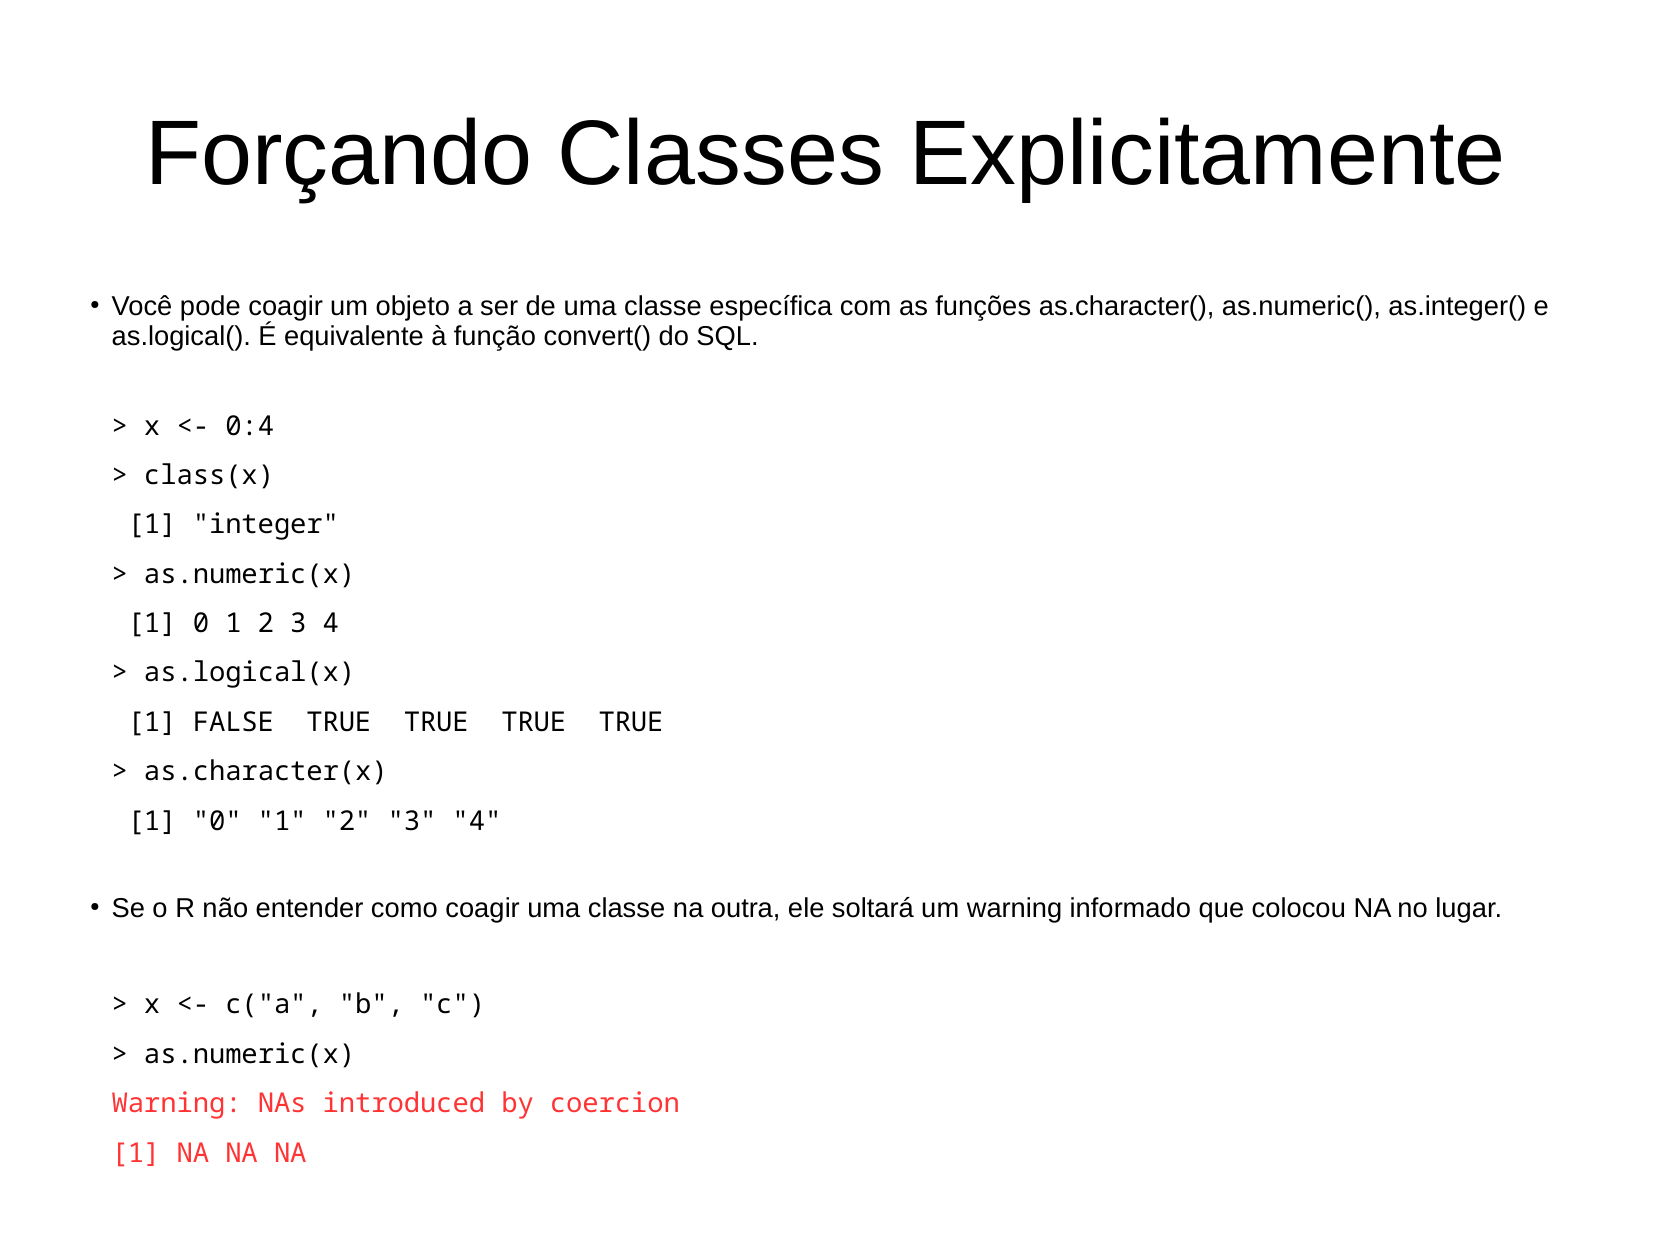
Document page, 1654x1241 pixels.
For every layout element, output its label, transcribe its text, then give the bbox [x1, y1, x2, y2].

title Forçando Classes Explicitamente [82, 49, 1571, 257]
list Você pode coagir um objeto a ser de uma classe específica com as funções as.character(), as.numeric(), as.integer() e as.logical(). É equivalente à função convert() do SQL. > x <- 0:4 > class(x) [1] "integer" > as.numeric(x) [1] 0 1 2 3 4 > as.logical(x) [1] FALSE TRUE TRUE TRUE TRUE > as.character(x) [1] "0" "1" "2" "3" "4" Se o R não entender como coagir uma classe na outra, ele soltará um warning informado que colocou NA no lugar. > x <- c("a", "b", "c") > as.numeric(x) Warning: NAs introduced by coercion [1] NA NA NA [82, 290, 1571, 1182]
